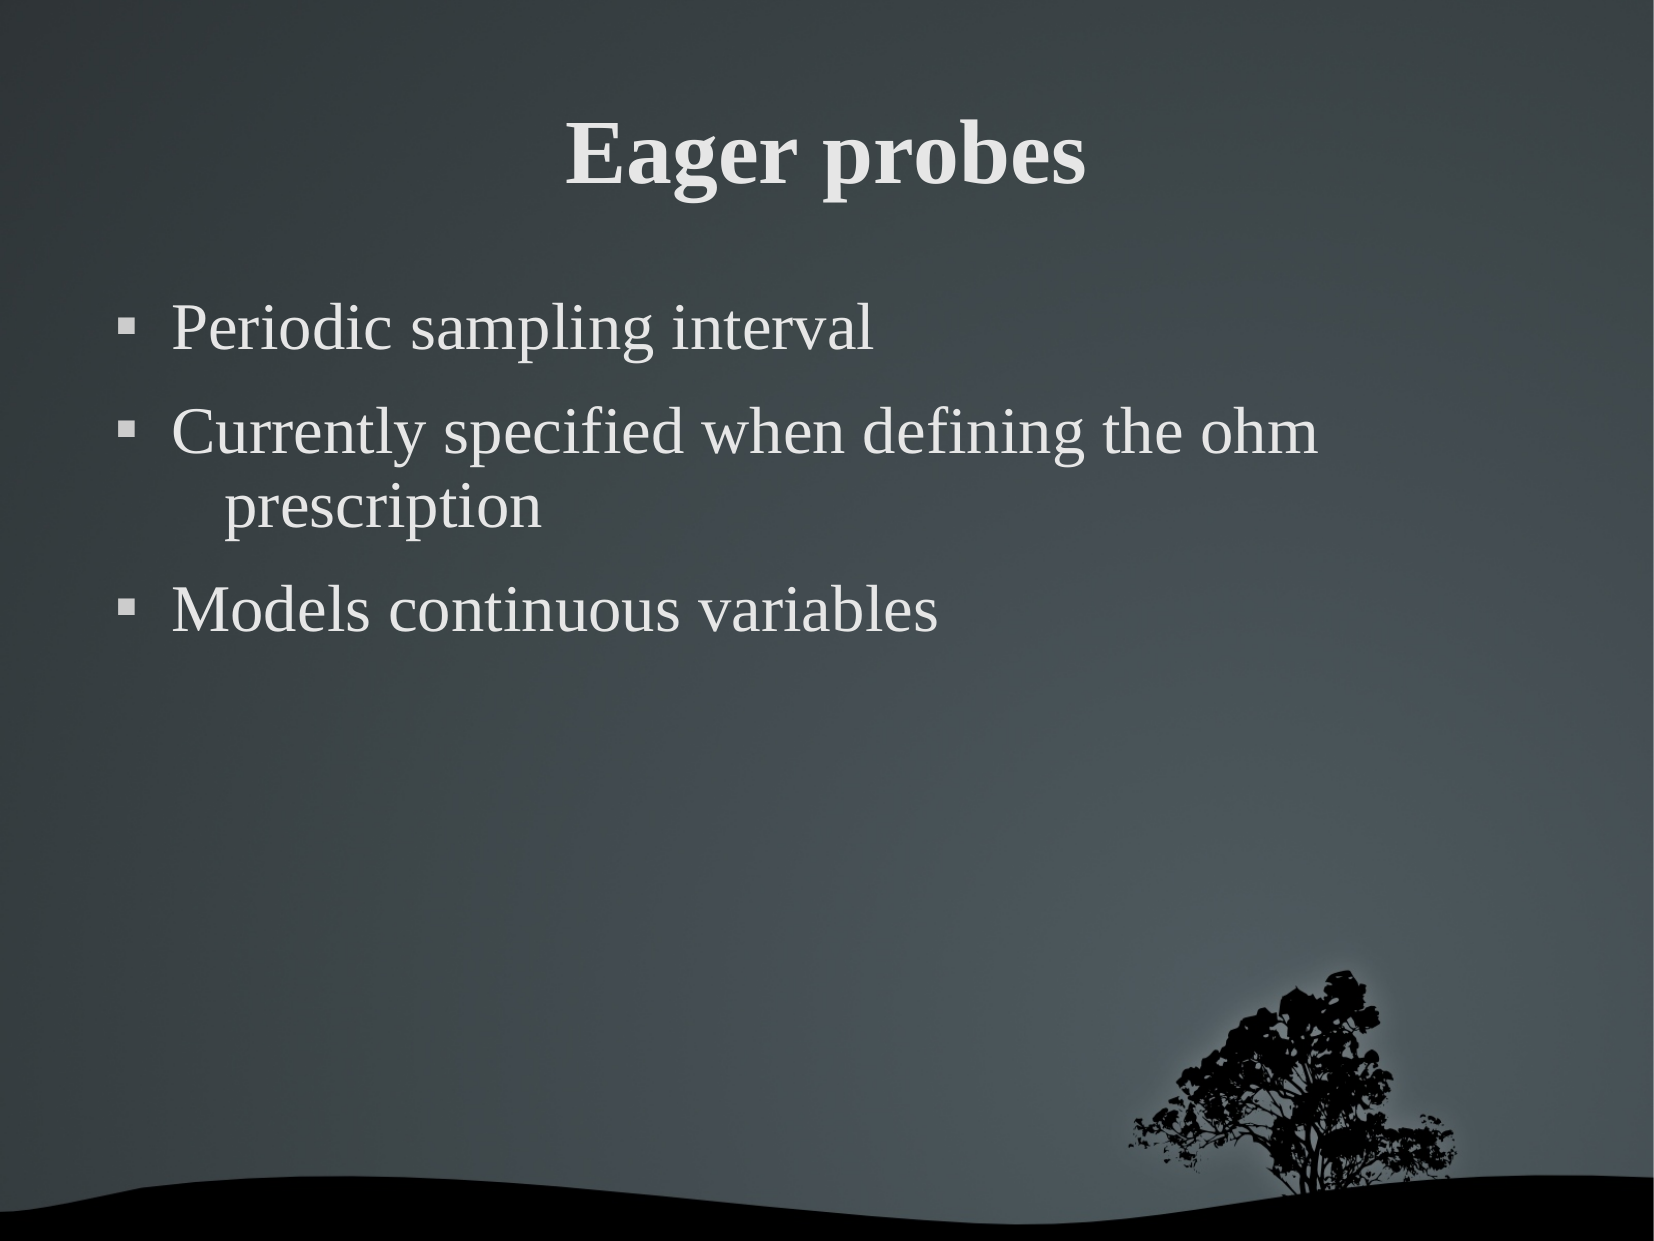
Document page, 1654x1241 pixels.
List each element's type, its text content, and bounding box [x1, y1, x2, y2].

list Periodic sampling interval Currently specified when defining the ohm prescription Models continuous variables [82, 290, 1571, 1109]
title Eager probes [82, 49, 1571, 257]
picture [0, 0, 1654, 1241]
